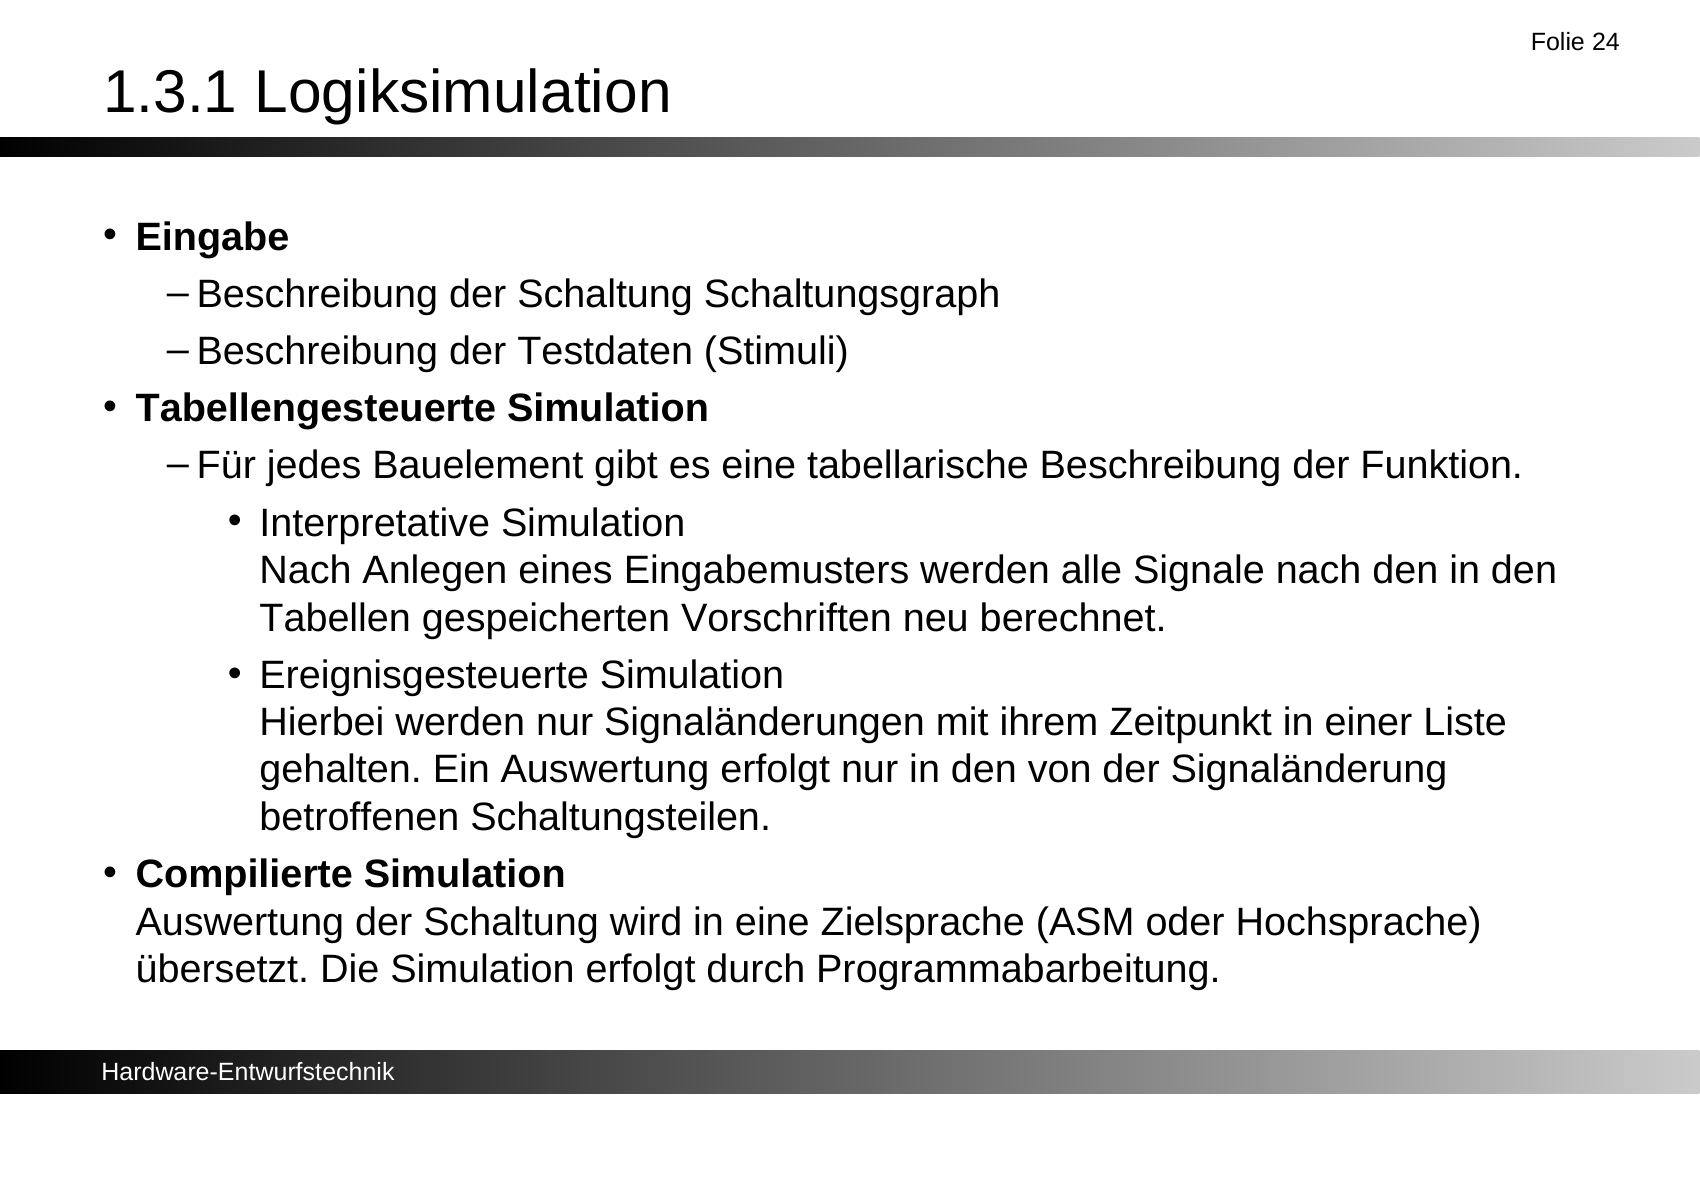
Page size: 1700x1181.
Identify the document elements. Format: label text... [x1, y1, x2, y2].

list Eingabe Beschreibung der Schaltung Schaltungsgraph Beschreibung der Testdaten (Stimuli) Tabellengesteuerte Simulation Für jedes Bauelement gibt es eine tabellarische Beschreibung der Funktion. Interpretative Simulation Nach Anlegen eines Eingabemusters werden alle Signale nach den in den Tabellen gespeicherten Vorschriften neu berechnet. Ereignisgesteuerte Simulation Hierbei werden nur Signaländerungen mit ihrem Zeitpunkt in einer Liste gehalten. Ein Auswertung erfolgt nur in den von der Signaländerung betroffenen Schaltungsteilen. Compilierte Simulation Auswertung der Schaltung wird in eine Zielsprache (ASM oder Hochsprache) übersetzt. Die Simulation erfolgt durch Programmabarbeitung. [87, 202, 1613, 1022]
title 1.3.1 Logiksimulation [87, 36, 1421, 142]
